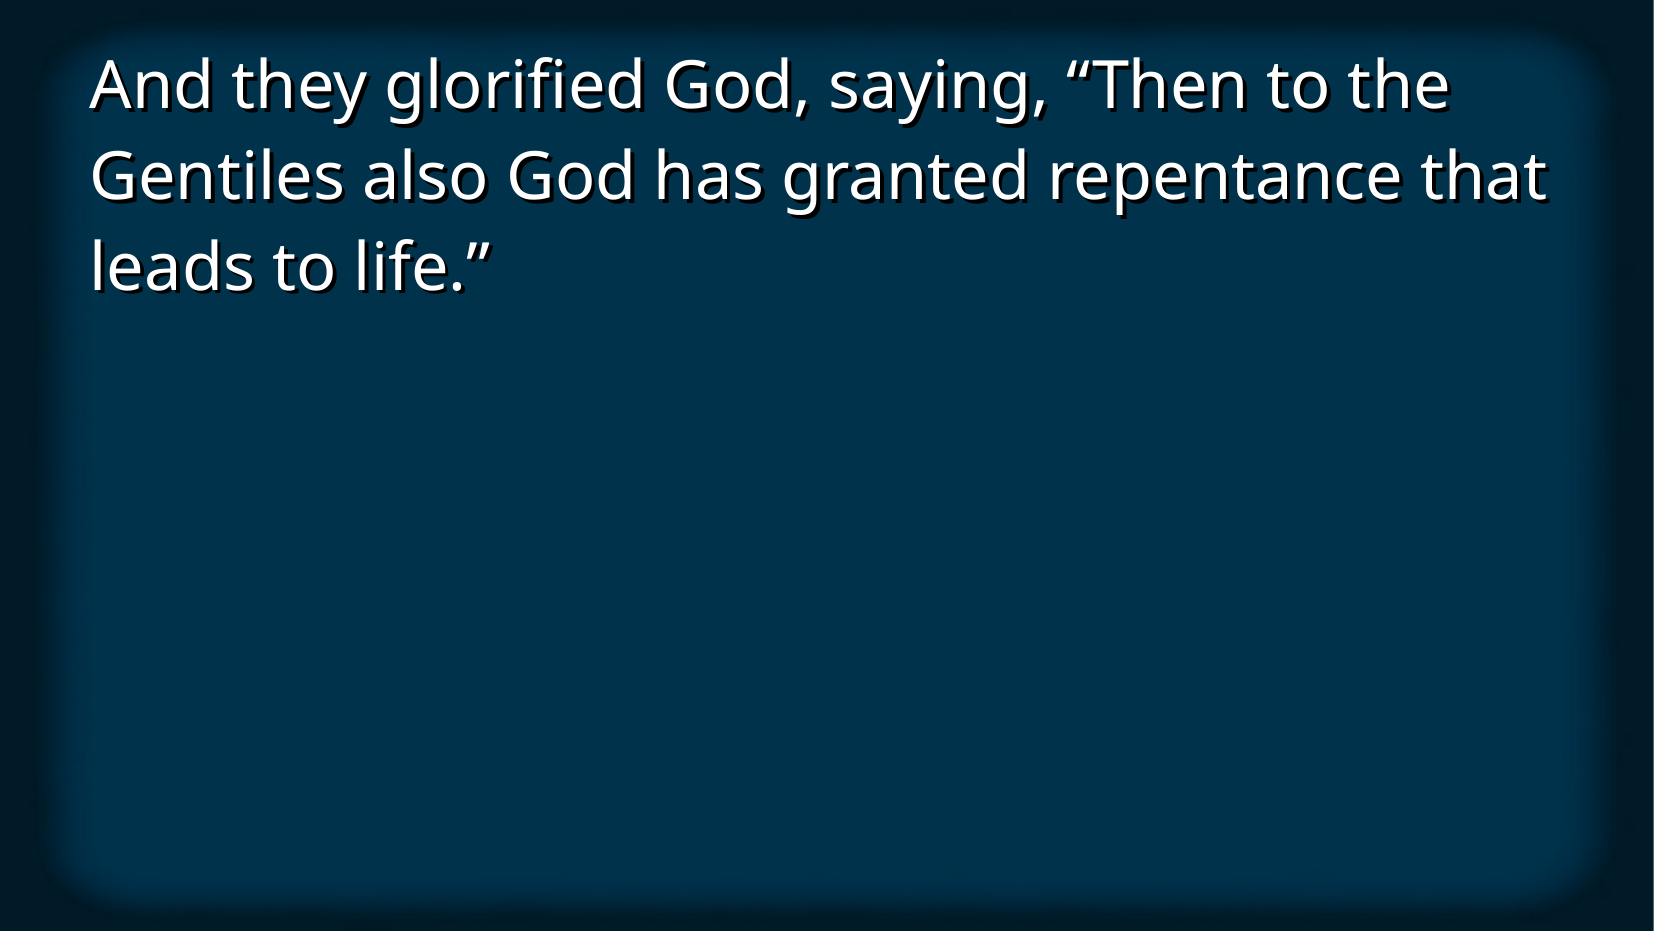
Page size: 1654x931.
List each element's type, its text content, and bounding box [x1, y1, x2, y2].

text_box And they glorified God, saying, “Then to the Gentiles also God has granted repentance that leads to life.” [75, 30, 1576, 312]
picture [0, 0, 1654, 931]
